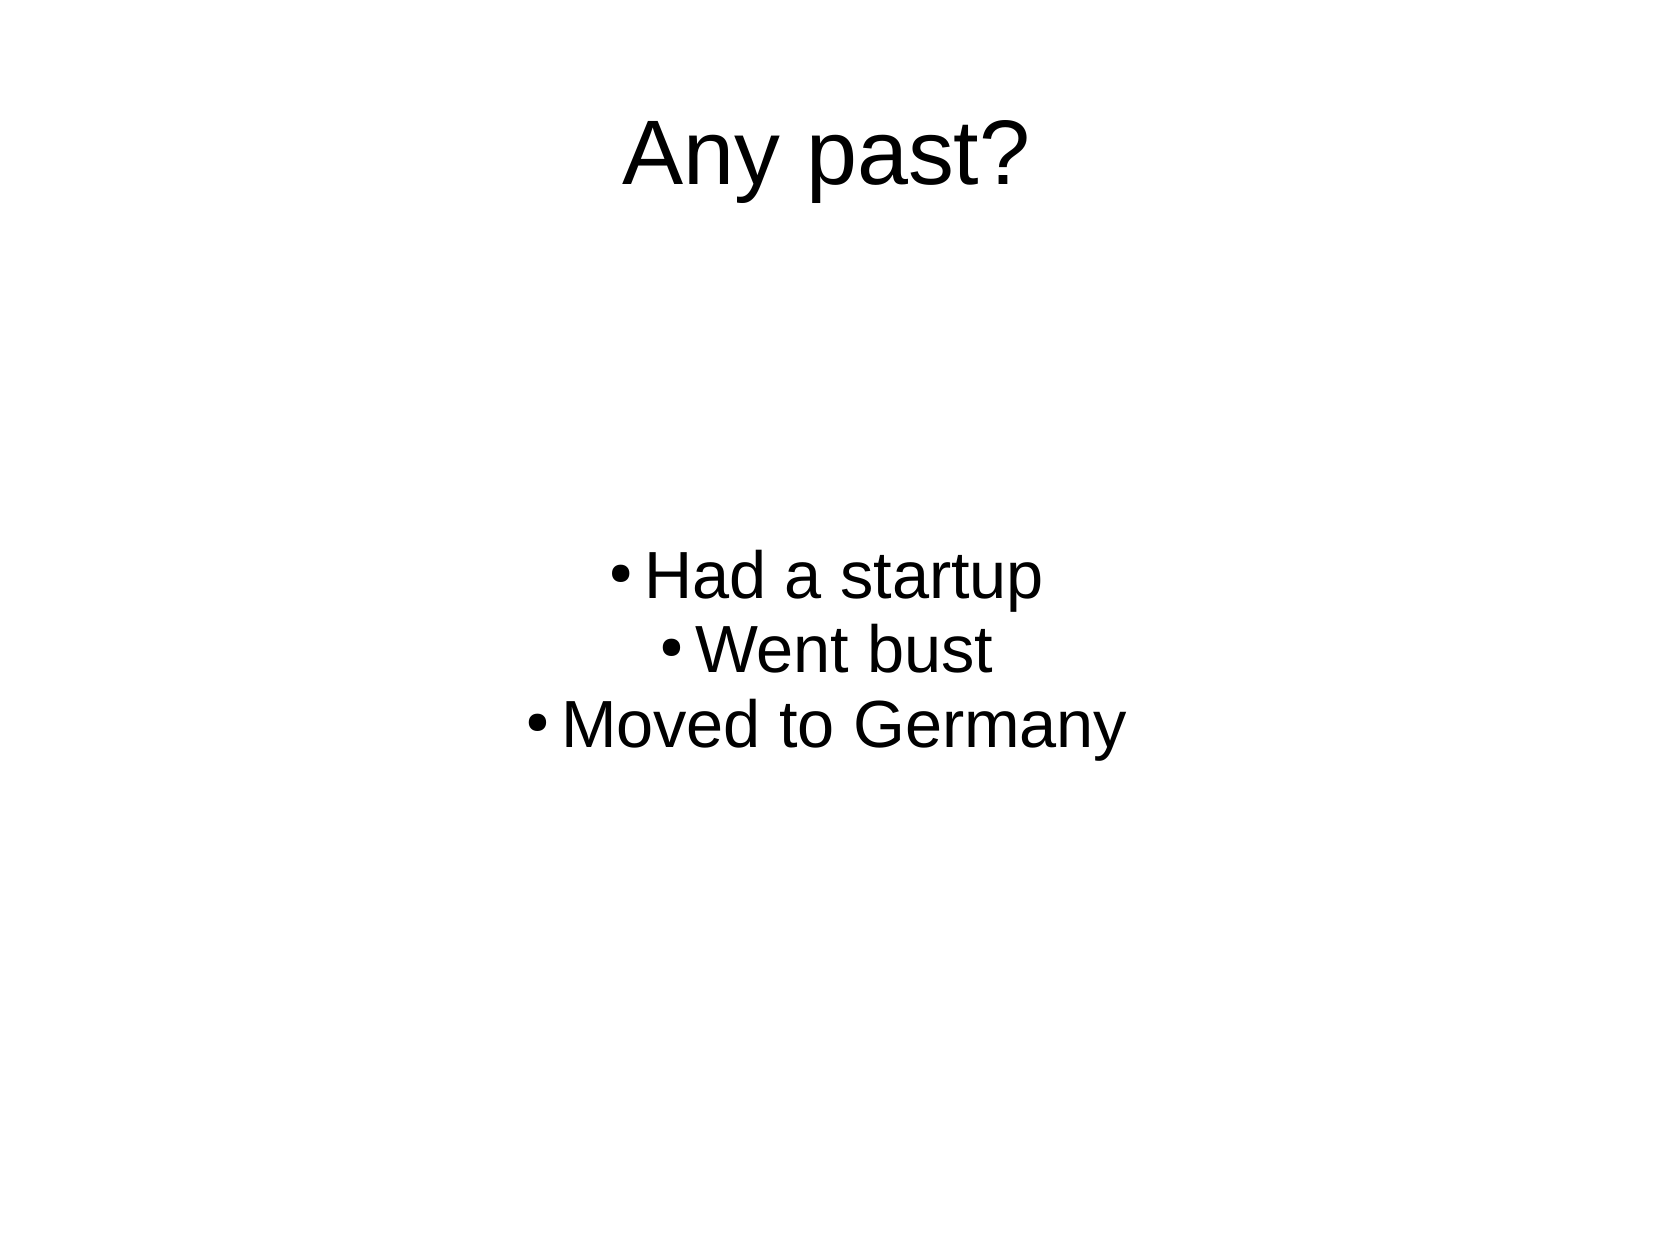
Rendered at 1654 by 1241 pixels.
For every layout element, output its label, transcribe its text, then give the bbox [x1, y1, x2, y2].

subtitle Had a startup Went bust Moved to Germany [82, 290, 1571, 1010]
title Any past? [82, 49, 1571, 257]
